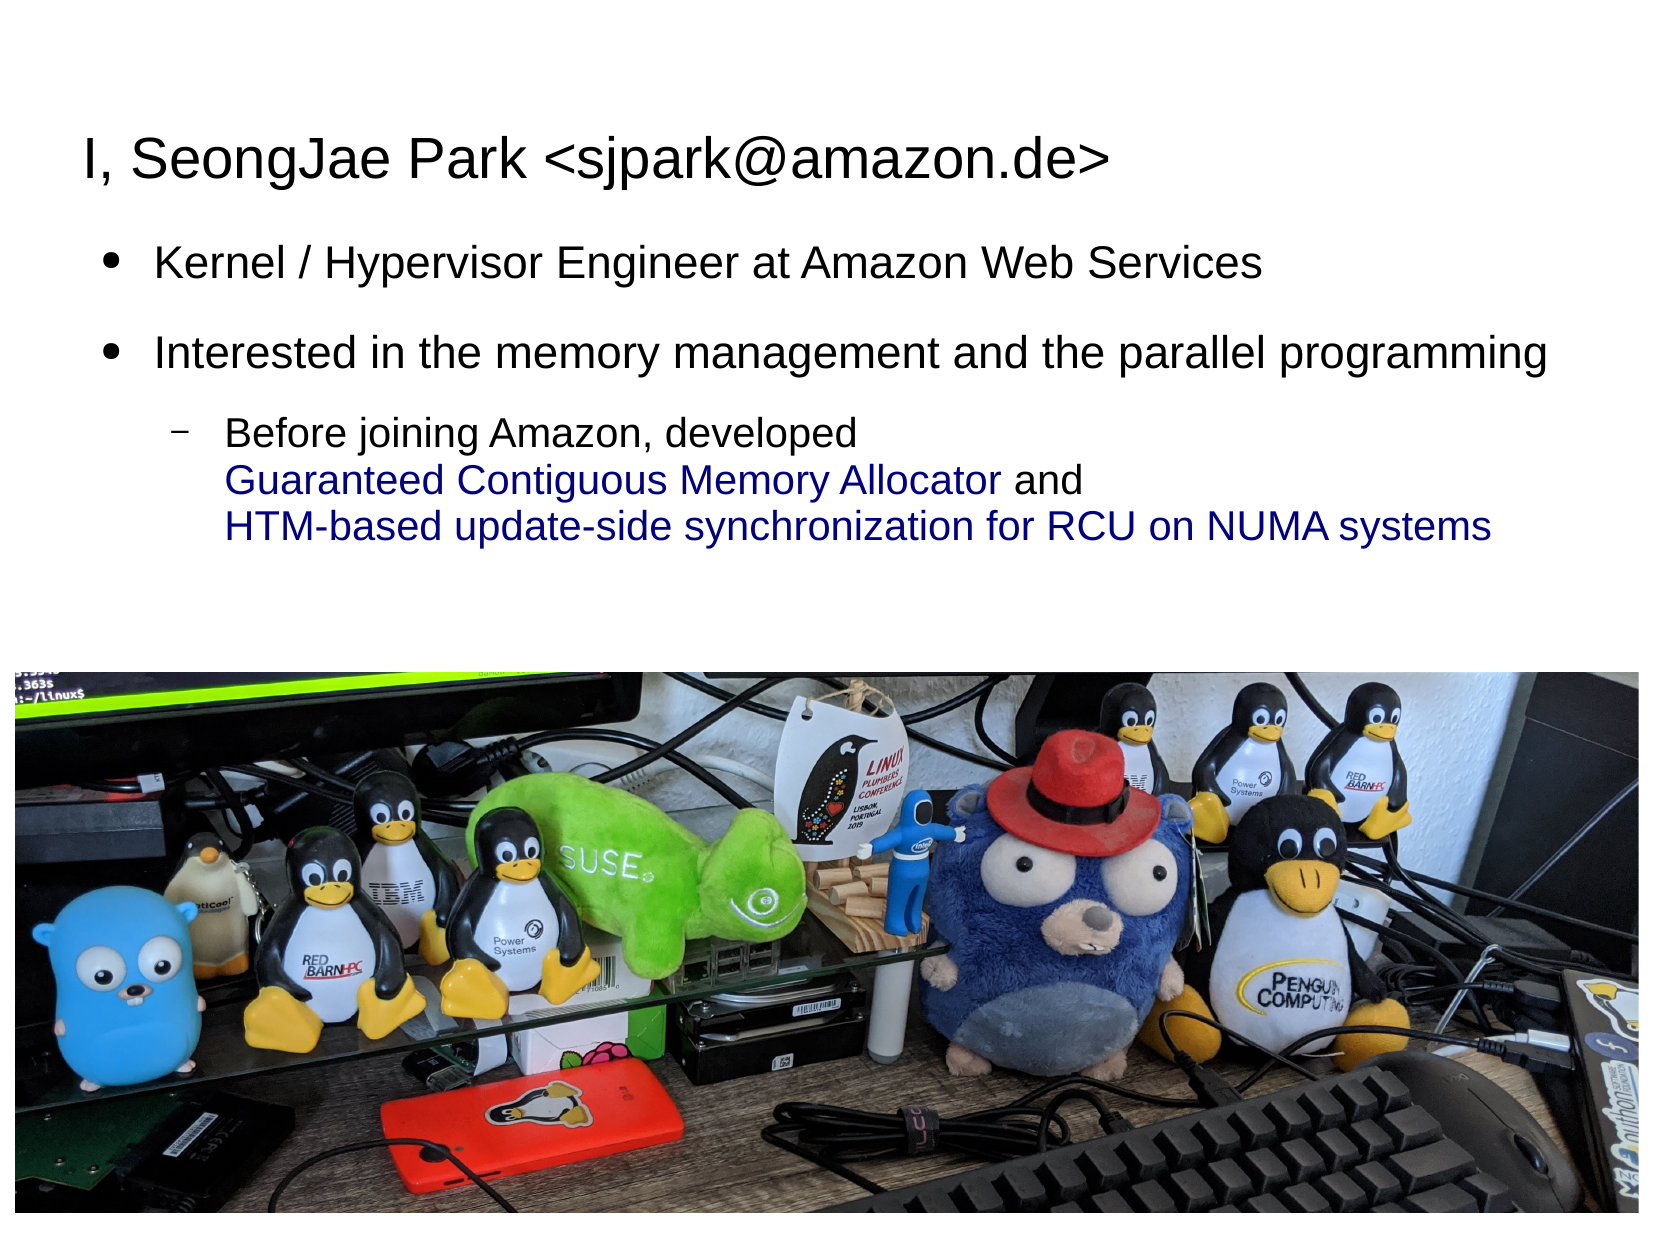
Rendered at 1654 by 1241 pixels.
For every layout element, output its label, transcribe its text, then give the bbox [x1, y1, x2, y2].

list Kernel / Hypervisor Engineer at Amazon Web Services Interested in the memory management and the parallel programming Before joining Amazon, developed Guaranteed Contiguous Memory Allocator and HTM-based update-side synchronization for RCU on NUMA systems [82, 236, 1571, 672]
picture [15, 672, 1639, 1213]
title I, SeongJae Park <sjpark@amazon.de> [82, 108, 1571, 210]
